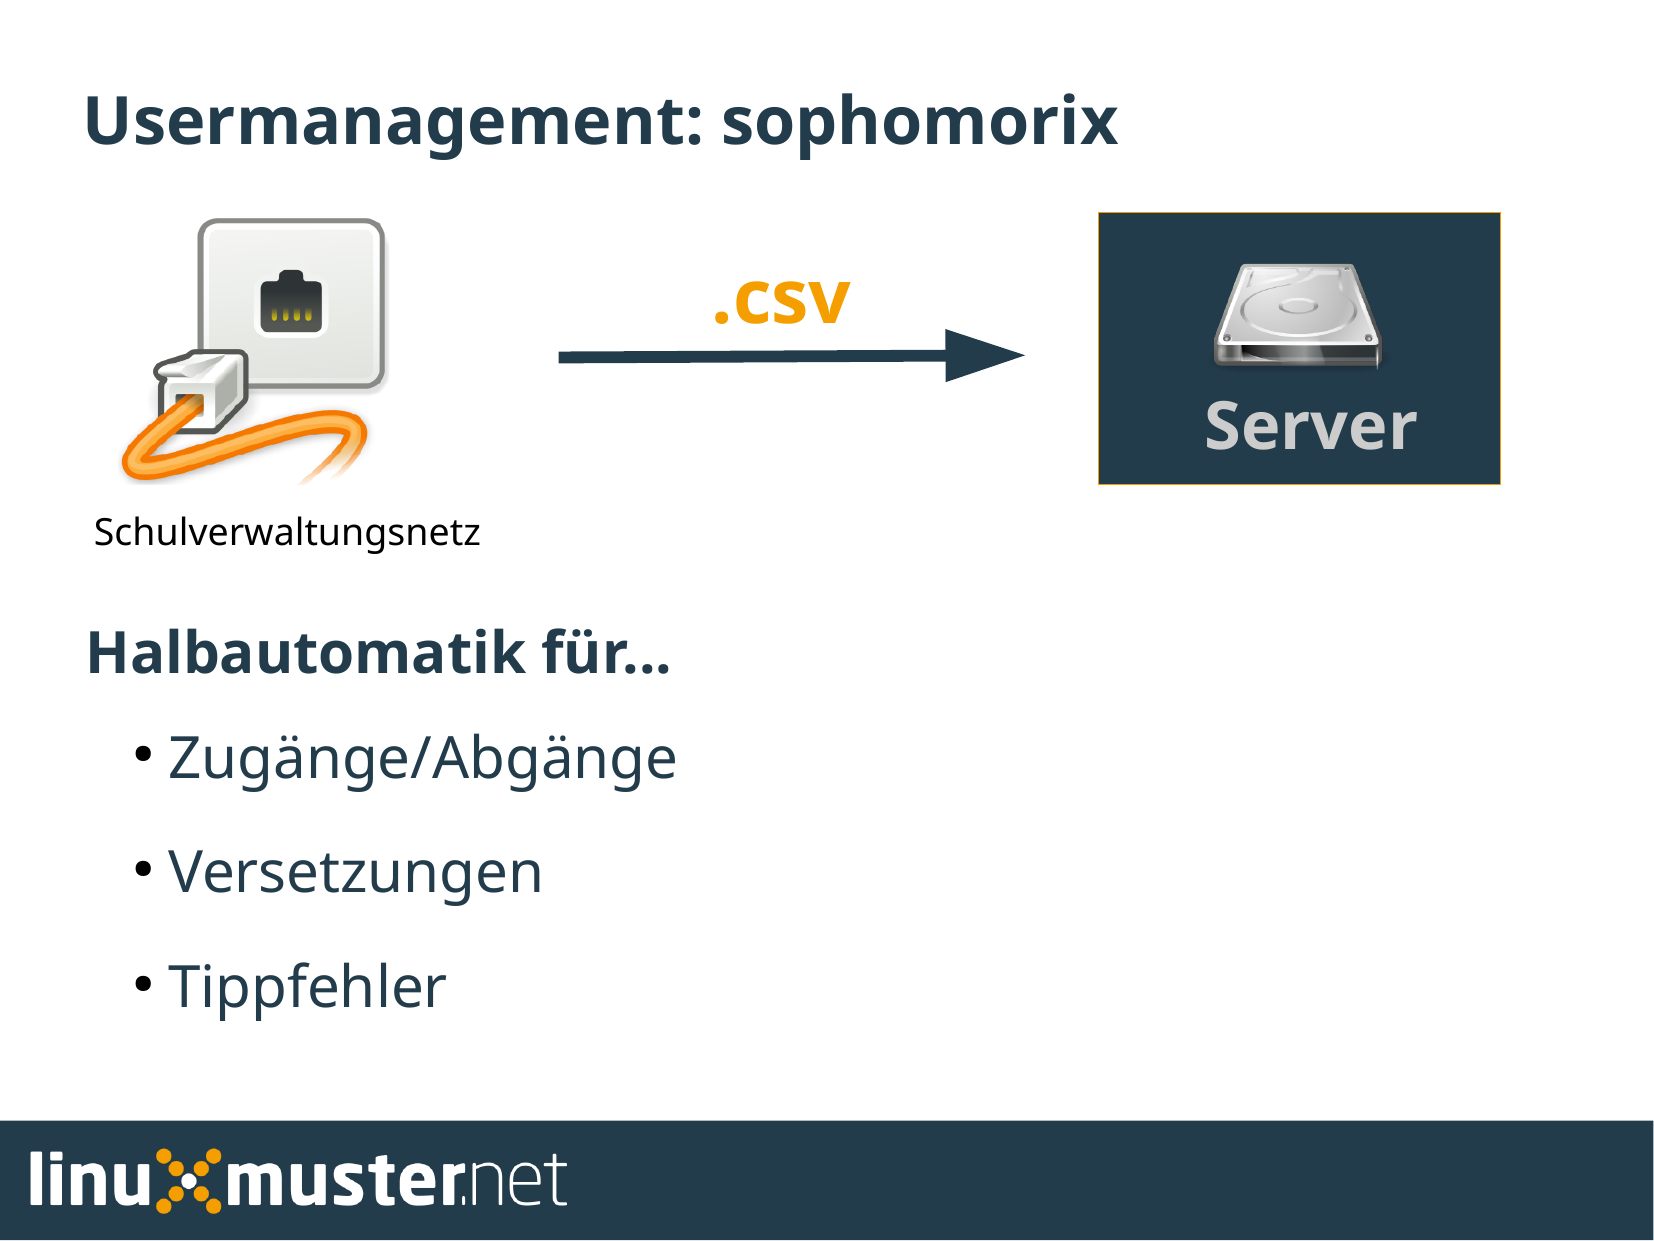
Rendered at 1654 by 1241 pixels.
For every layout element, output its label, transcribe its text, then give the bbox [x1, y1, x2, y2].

text_box .csv [696, 236, 894, 341]
picture [1205, 212, 1394, 370]
picture [118, 212, 390, 485]
text_box Zugänge/Abgänge Versetzungen Tippfehler [118, 708, 792, 1004]
text_box [1098, 212, 1501, 485]
text_box Schulverwaltungsnetz [79, 498, 523, 558]
picture [6, 1127, 591, 1229]
text_box Server [1189, 370, 1406, 466]
title Usermanagement: sophomorix [82, 49, 1571, 189]
text_box Halbautomatik für... [70, 604, 760, 689]
